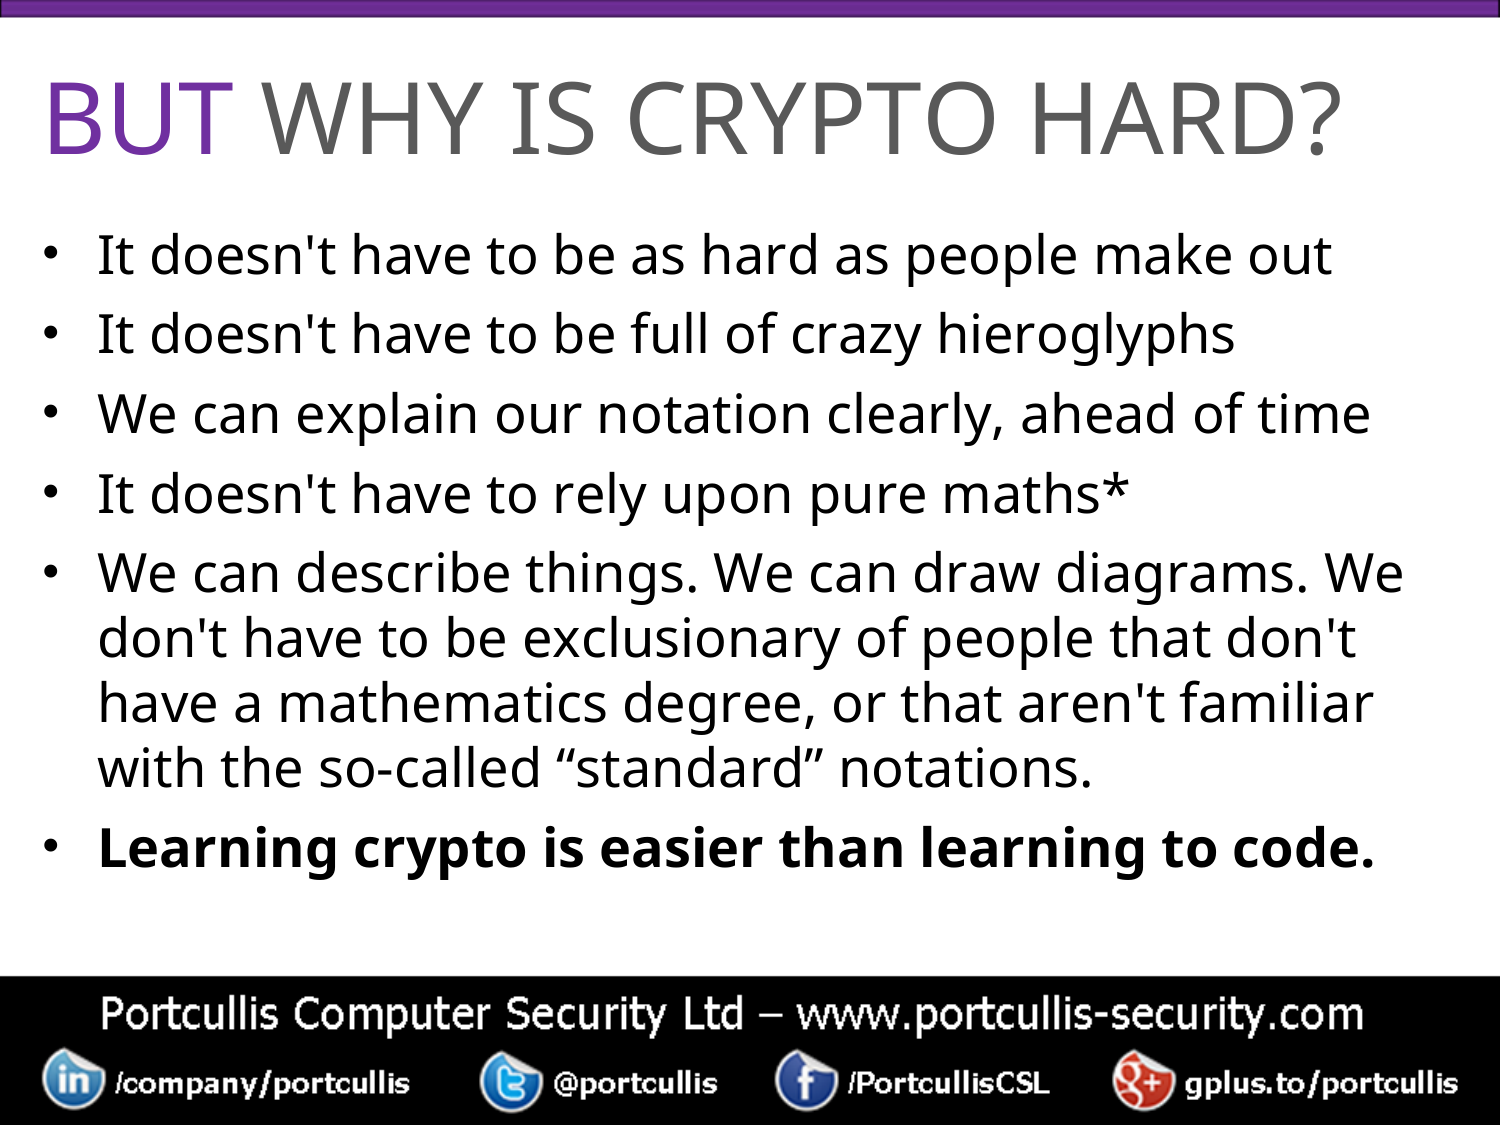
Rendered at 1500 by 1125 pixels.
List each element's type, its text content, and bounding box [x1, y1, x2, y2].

list It doesn't have to be as hard as people make out It doesn't have to be full of crazy hieroglyphs We can explain our notation clearly, ahead of time It doesn't have to rely upon pure maths* We can describe things. We can draw diagrams. We don't have to be exclusionary of people that don't have a mathematics degree, or that aren't familiar with the so-called “standard” notations. Learning crypto is easier than learning to code. [41, 219, 1428, 965]
picture [0, 0, 1500, 1125]
title BUT WHY IS CRYPTO HARD? [41, 42, 1434, 202]
